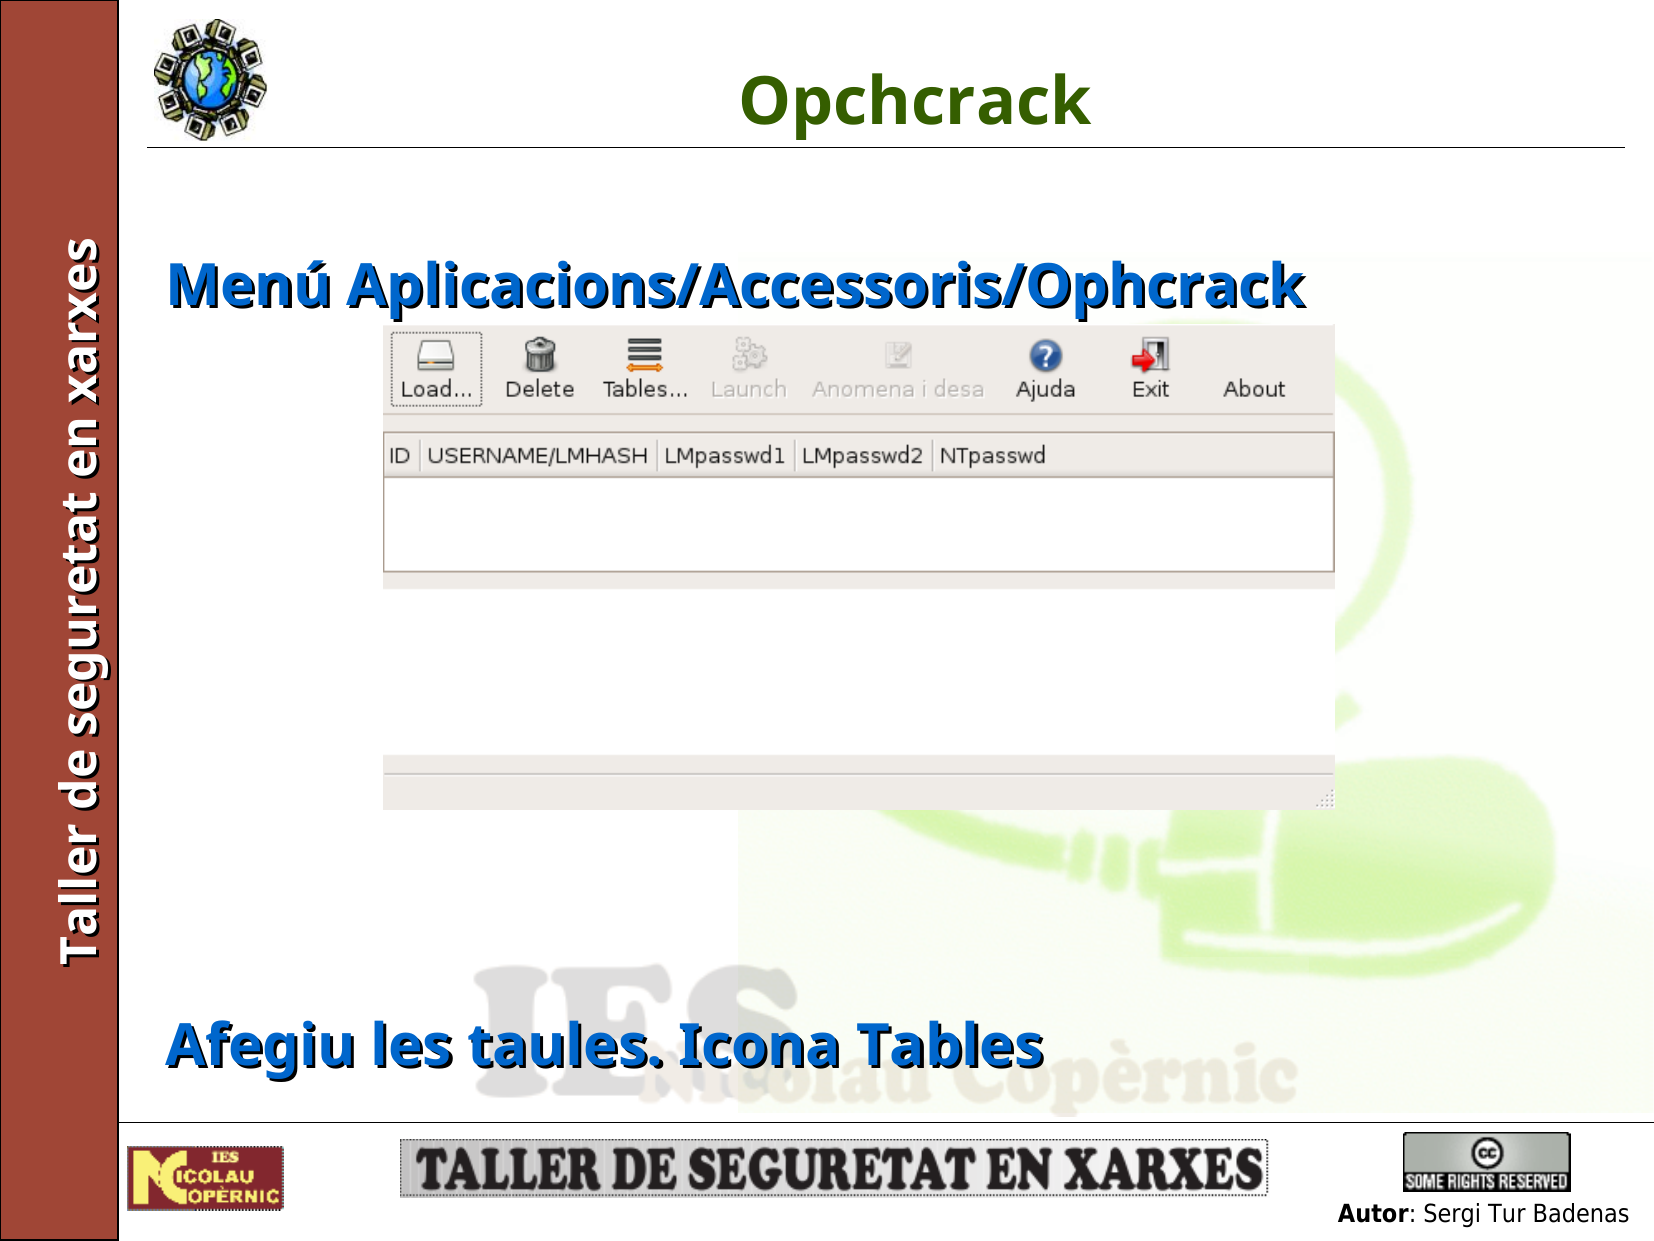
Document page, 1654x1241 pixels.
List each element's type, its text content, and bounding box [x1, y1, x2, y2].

picture [466, 252, 1654, 1117]
list Menú Aplicacions/Accessoris/Ophcrack Afegiu les taules. Icona Tables [147, 242, 1636, 1078]
picture [383, 324, 1335, 810]
picture [154, 19, 268, 142]
picture [400, 1139, 1270, 1198]
picture [127, 1146, 284, 1211]
picture [1403, 1132, 1571, 1192]
title Opchcrack [171, 56, 1654, 141]
